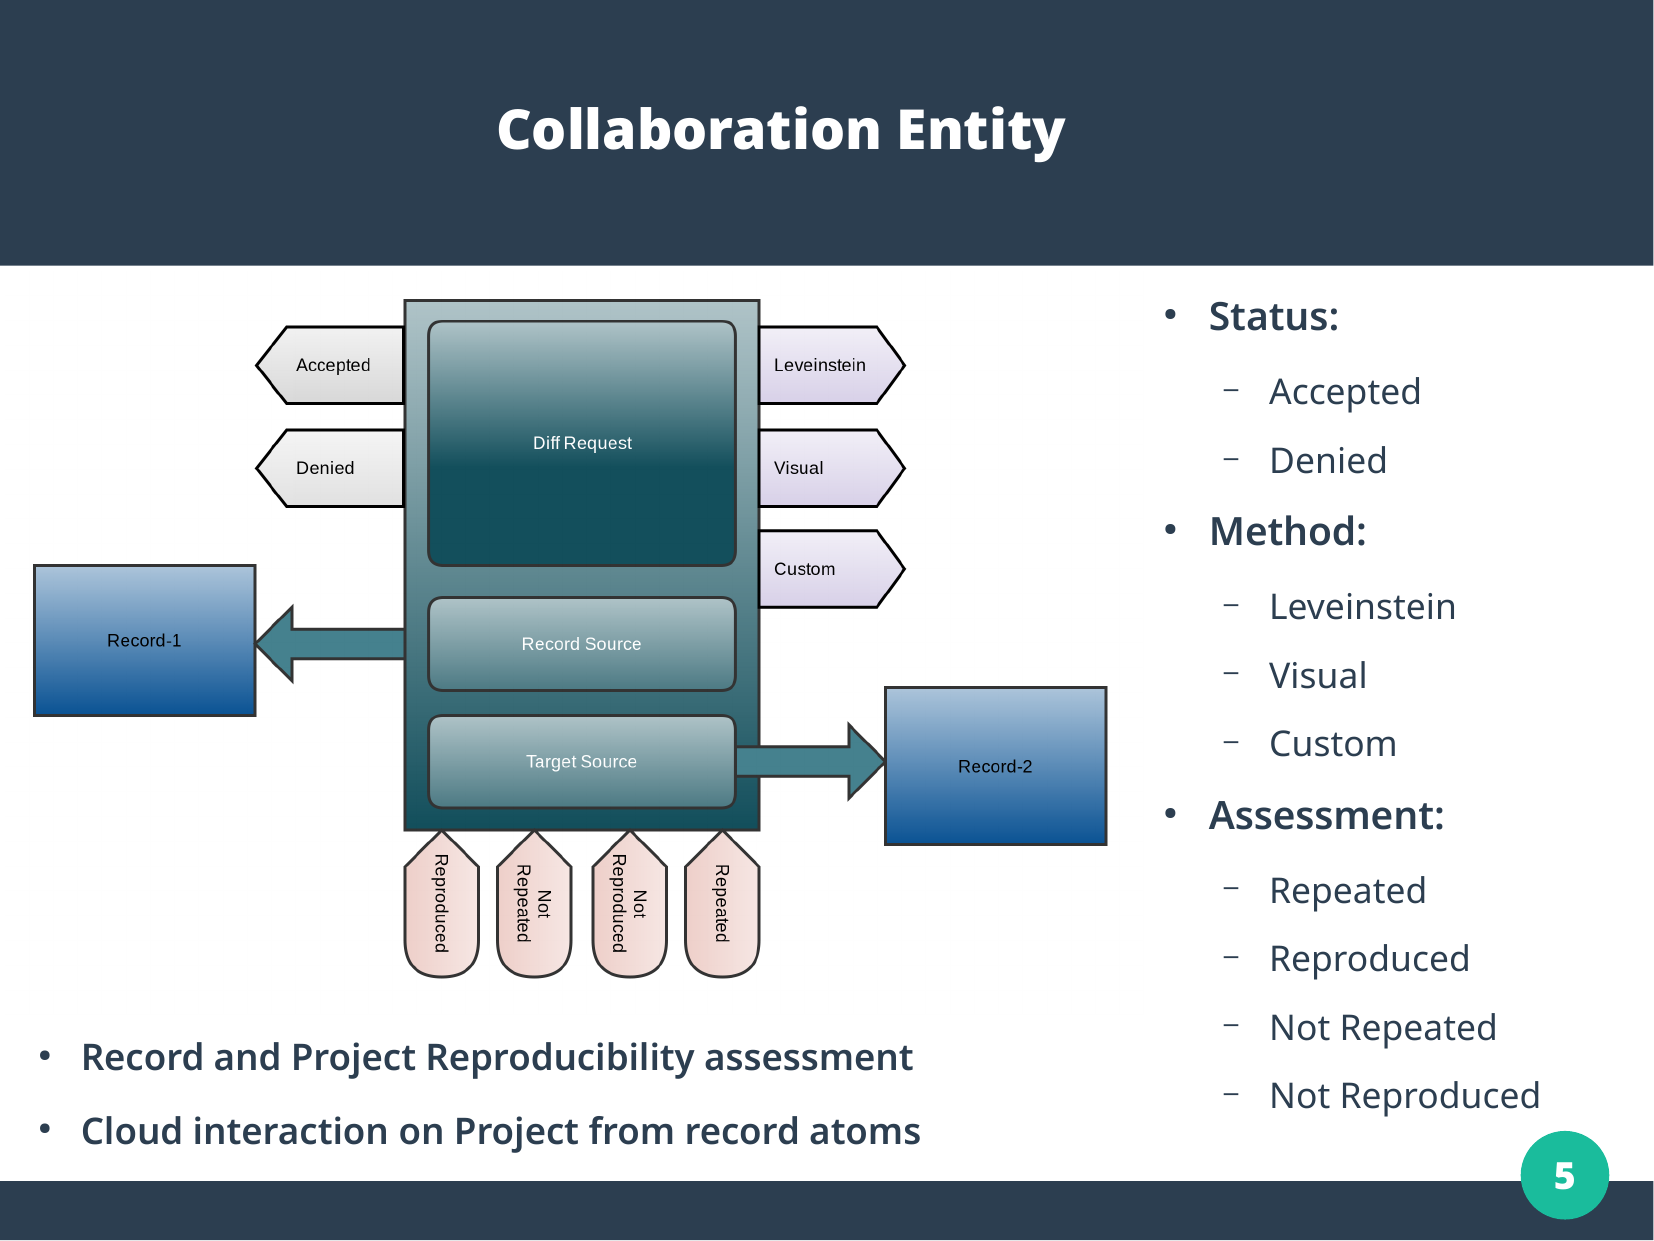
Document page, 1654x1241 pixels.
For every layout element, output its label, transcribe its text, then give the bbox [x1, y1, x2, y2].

list Record and Project Reproducibility assessment Cloud interaction on Project from record atoms [24, 1031, 1135, 1158]
list Status: Accepted Denied Method: Leveinstein Visual Custom Assessment: Repeated Reproduced Not Repeated Not Reproduced [1148, 289, 1644, 1128]
picture [5, 271, 1144, 1015]
title Collaboration Entity [496, 49, 1128, 207]
